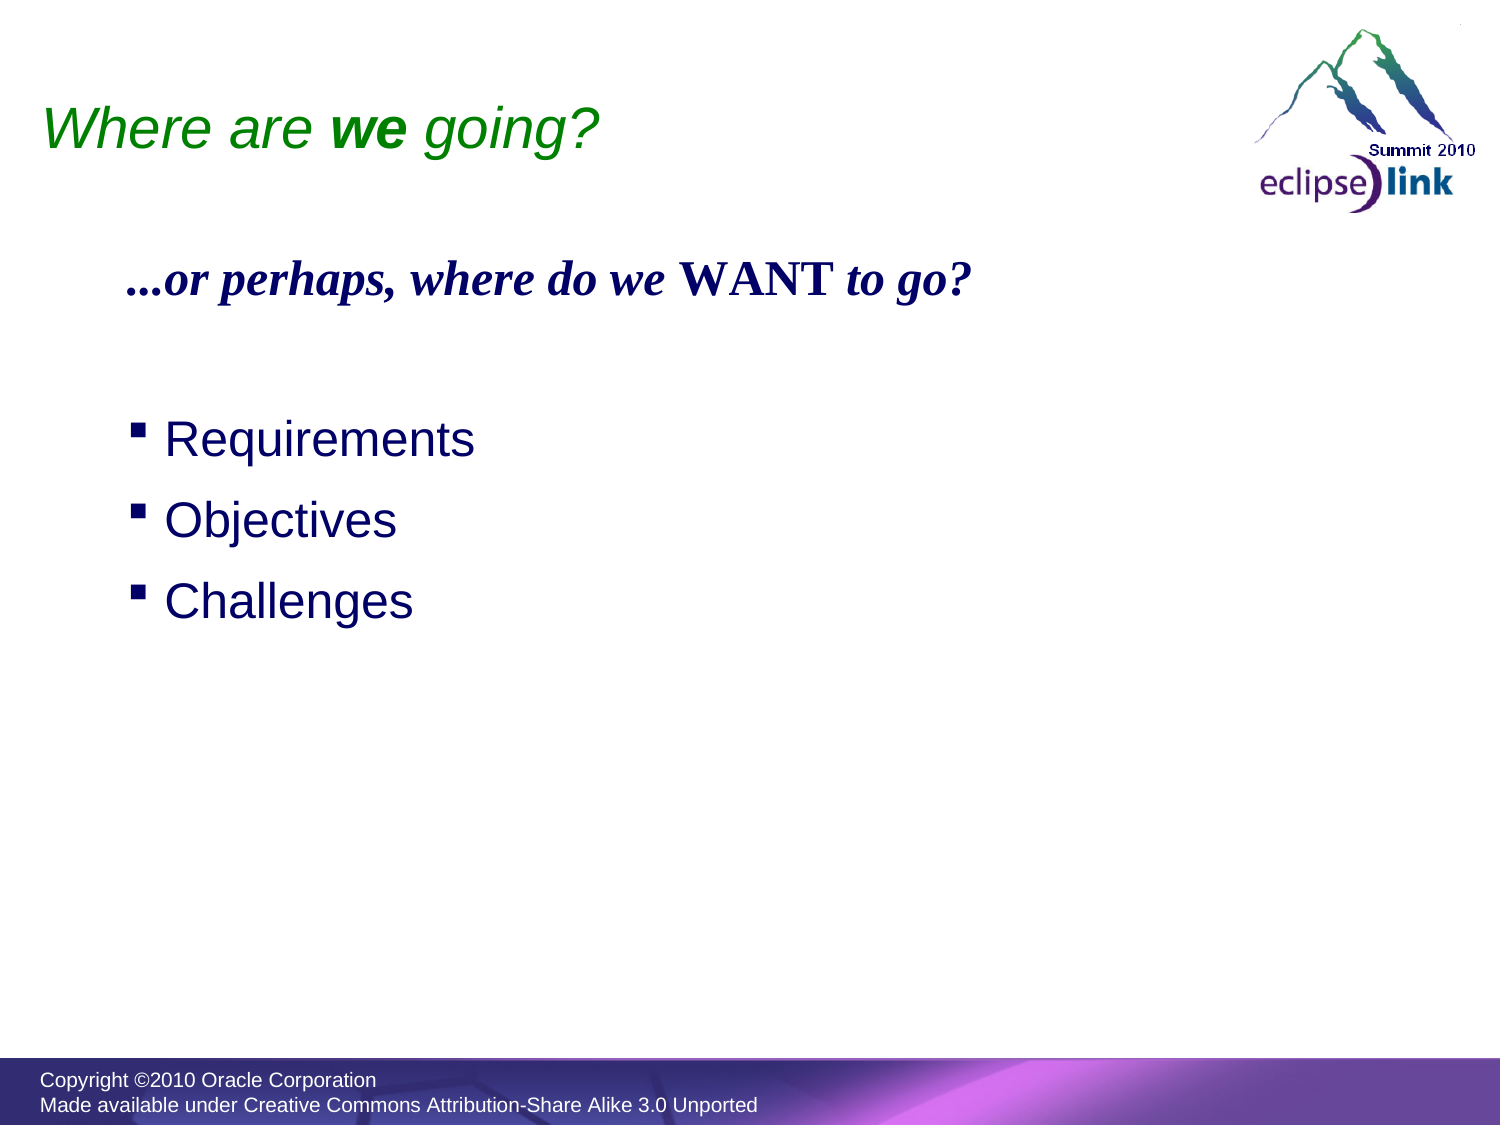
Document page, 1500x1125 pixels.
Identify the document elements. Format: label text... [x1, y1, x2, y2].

picture [0, 1058, 1500, 1125]
list ...or perhaps, where do we WANT to go? Requirements Objectives Challenges [112, 237, 1388, 1021]
title Where are we going? [26, 90, 1223, 173]
picture [1250, 24, 1478, 215]
